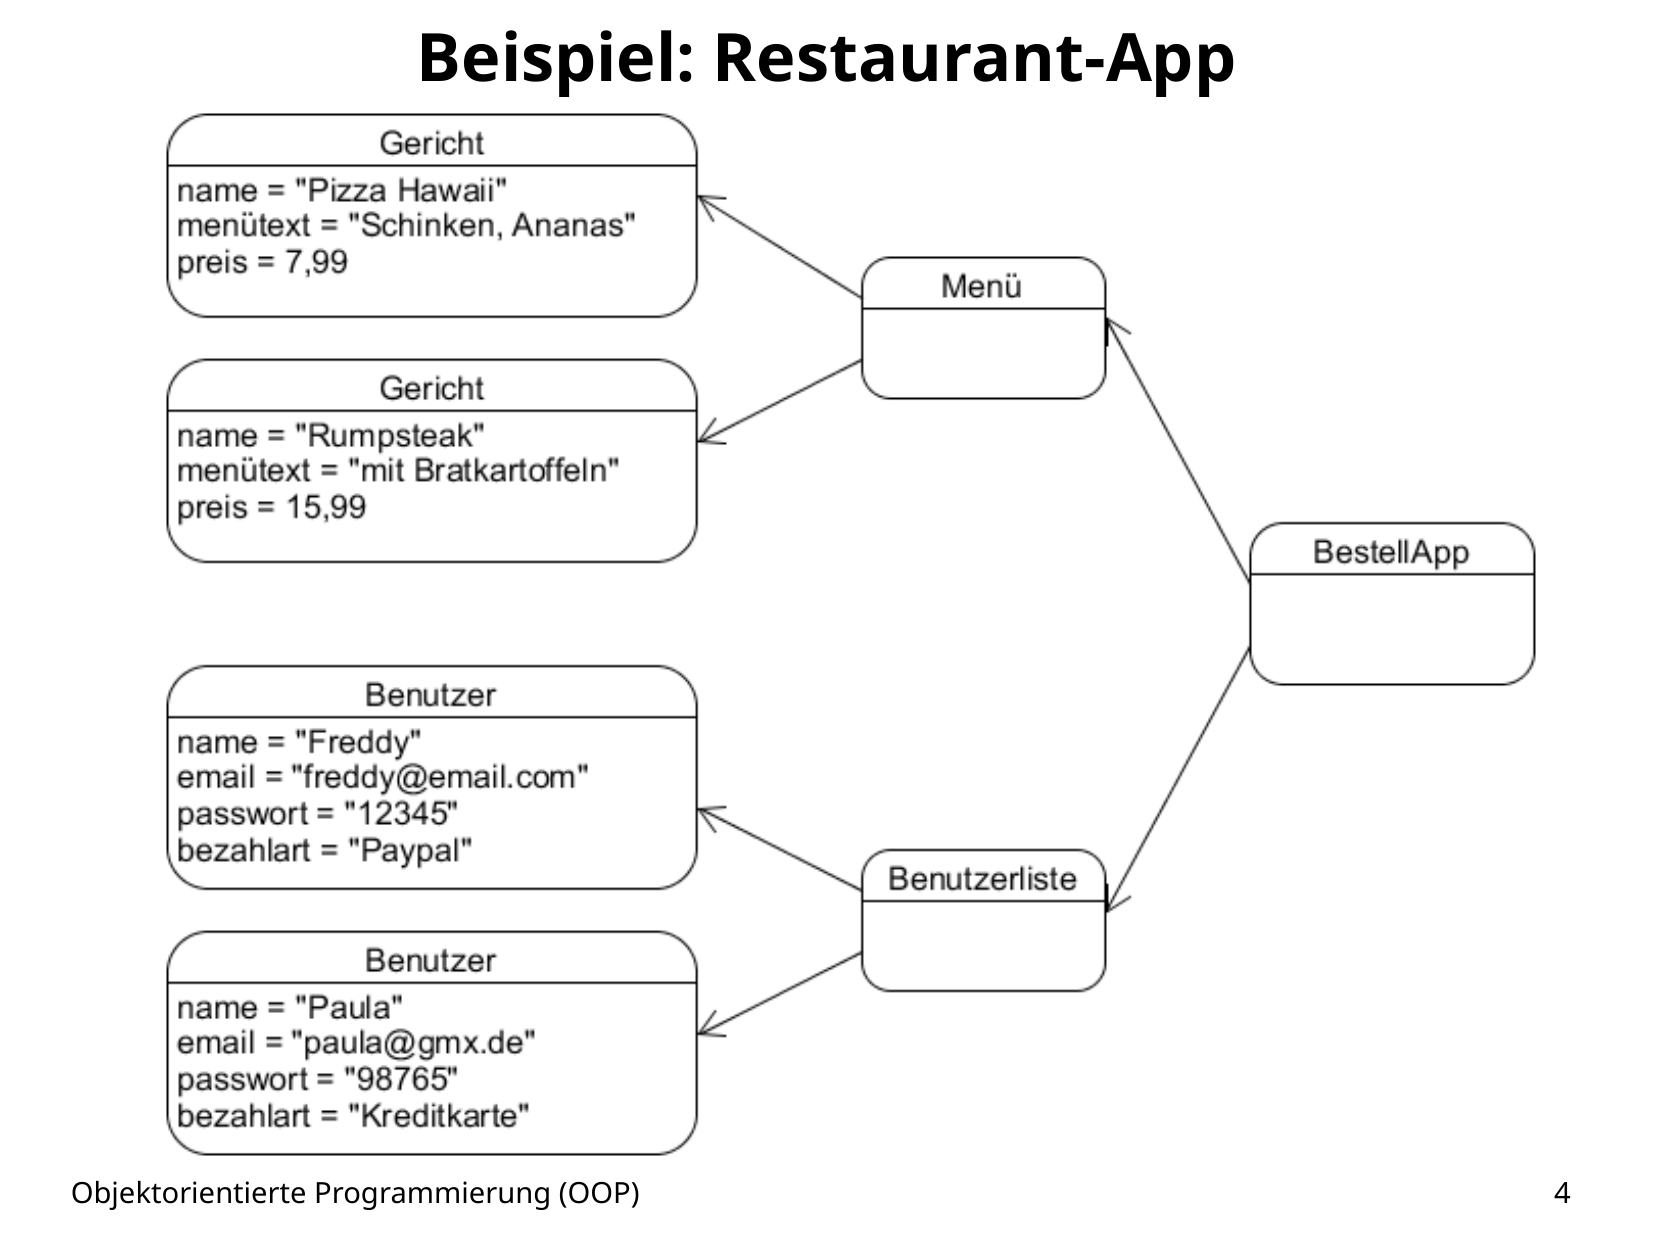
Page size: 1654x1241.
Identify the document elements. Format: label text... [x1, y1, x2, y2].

title Beispiel: Restaurant-App [0, 5, 1654, 107]
picture [165, 112, 1538, 1158]
